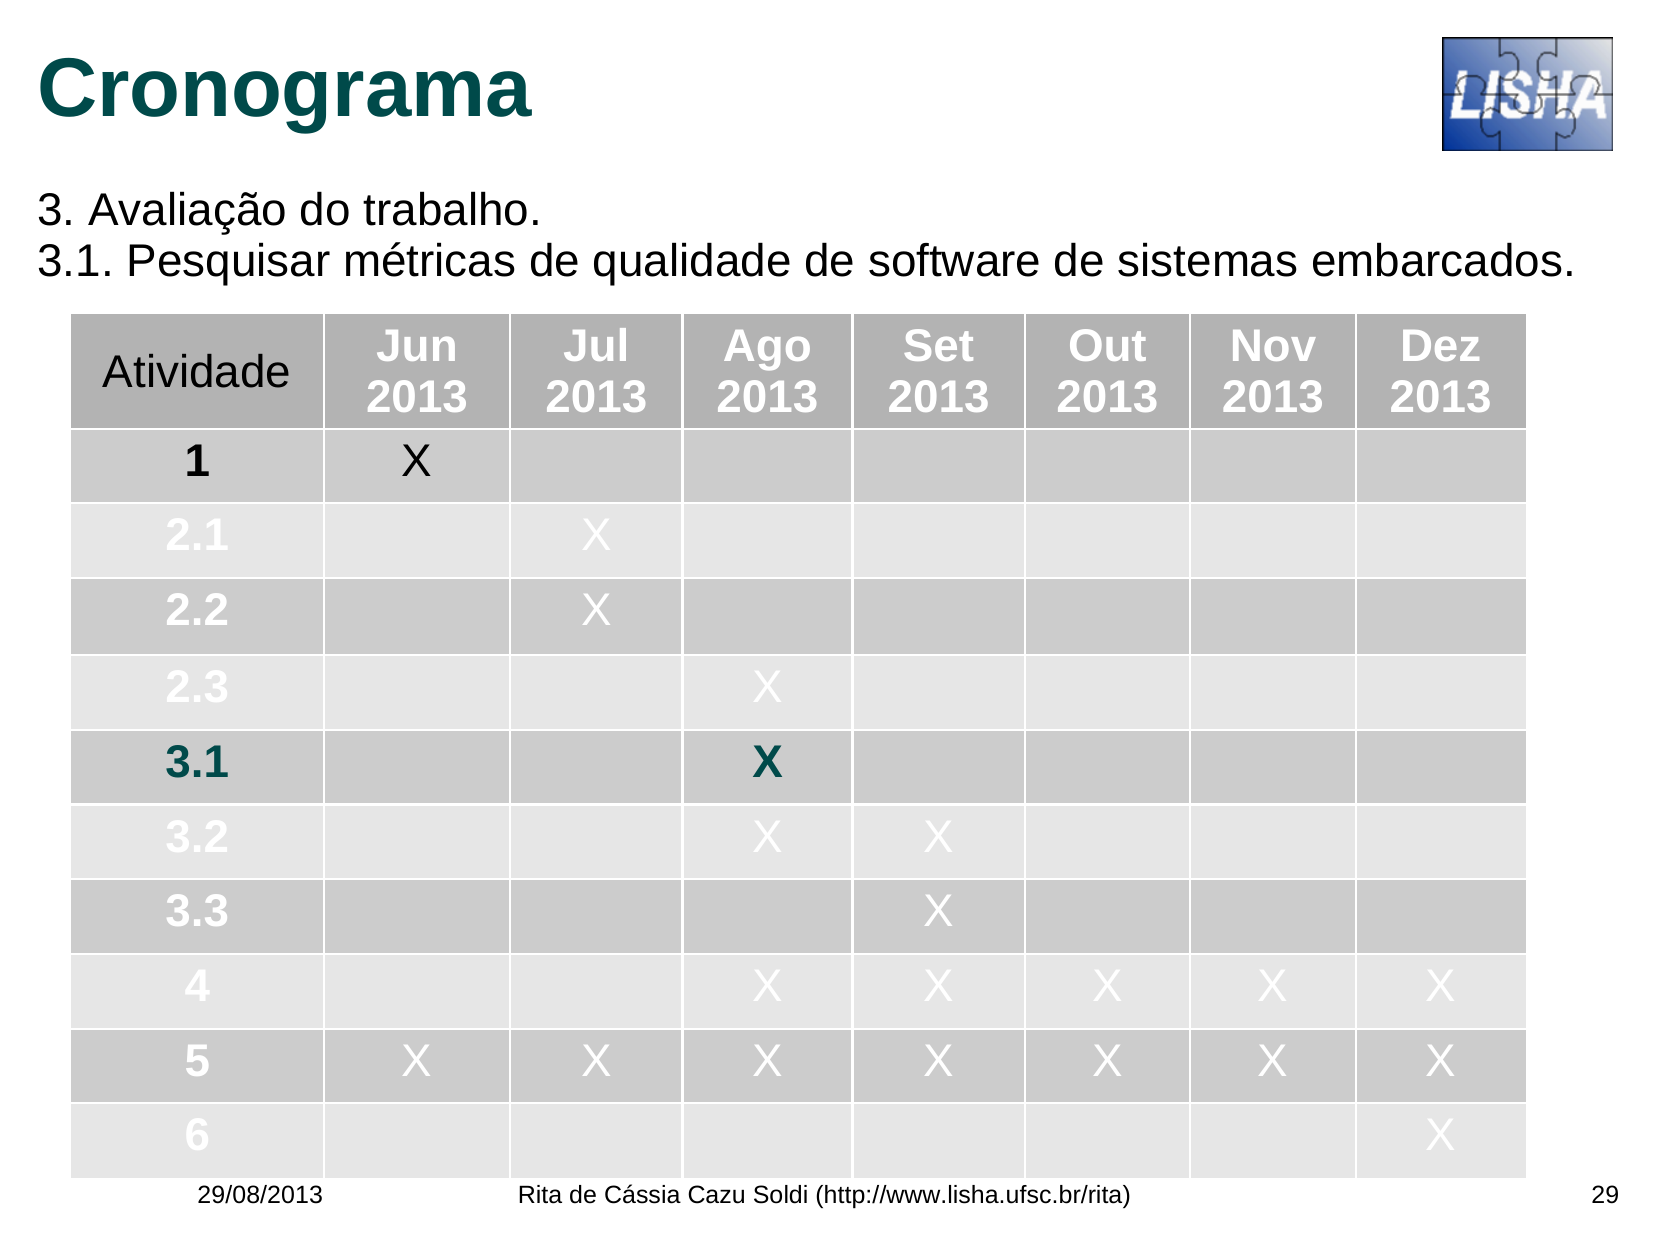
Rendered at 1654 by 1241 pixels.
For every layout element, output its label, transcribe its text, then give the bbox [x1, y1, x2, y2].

table_cell [511, 1104, 681, 1178]
table_cell [325, 880, 509, 953]
table_cell [684, 880, 851, 953]
table_header Nov 2013 [1191, 314, 1355, 428]
table_cell [1357, 880, 1526, 953]
table_cell [854, 504, 1024, 577]
table_cell 2.3 [71, 656, 323, 729]
table_cell [684, 579, 851, 654]
title Cronograma [37, 37, 1426, 151]
table_cell [325, 731, 509, 803]
table_cell [325, 504, 509, 577]
table_cell [1357, 430, 1526, 502]
table_cell [1026, 731, 1189, 803]
table_cell [1026, 806, 1189, 878]
table_cell X [1191, 955, 1355, 1028]
table_cell [854, 1104, 1024, 1178]
table_cell X [684, 806, 851, 878]
picture [1442, 37, 1613, 151]
table_cell [1191, 1104, 1355, 1178]
table_cell X [1026, 1030, 1189, 1102]
table_cell X [684, 731, 851, 803]
table_cell 3.2 [71, 806, 323, 878]
table_cell 1 [71, 430, 323, 502]
table_cell [684, 430, 851, 502]
table_cell [1191, 579, 1355, 654]
table_cell 2.1 [71, 504, 323, 577]
table_header Jul 2013 [511, 314, 681, 428]
table_cell [325, 806, 509, 878]
table_cell [1026, 656, 1189, 729]
table_cell [1357, 579, 1526, 654]
table_cell X [1357, 955, 1526, 1028]
table_cell X [684, 1030, 851, 1102]
table_cell [511, 806, 681, 878]
table_cell 3.1 [71, 731, 323, 803]
table_header Atividade [71, 314, 323, 428]
table_cell [1357, 656, 1526, 729]
table_cell [854, 731, 1024, 803]
table_cell X [854, 955, 1024, 1028]
table_cell [854, 579, 1024, 654]
table_cell [1026, 430, 1189, 502]
table_cell X [325, 430, 509, 502]
table_cell 2.2 [71, 579, 323, 654]
table_cell X [325, 1030, 509, 1102]
table_cell X [854, 1030, 1024, 1102]
table_cell [325, 955, 509, 1028]
table_cell [684, 1104, 851, 1178]
table_cell [1357, 731, 1526, 803]
table_header Dez 2013 [1357, 314, 1526, 428]
table_cell [1026, 880, 1189, 953]
table_cell [325, 579, 509, 654]
table_cell X [511, 1030, 681, 1102]
table_cell [511, 430, 681, 502]
table_cell X [684, 955, 851, 1028]
table_cell [1026, 1104, 1189, 1178]
table_cell [511, 955, 681, 1028]
table_cell [325, 656, 509, 729]
table_cell [1191, 731, 1355, 803]
table_cell [1191, 880, 1355, 953]
table_cell X [1191, 1030, 1355, 1102]
table_cell 4 [71, 955, 323, 1028]
table_cell [325, 1104, 509, 1178]
table_header Set 2013 [854, 314, 1024, 428]
table_cell X [1026, 955, 1189, 1028]
table_cell [854, 656, 1024, 729]
table_cell 6 [71, 1104, 323, 1178]
table_header Jun 2013 [325, 314, 509, 428]
table_cell X [511, 504, 681, 577]
table_cell [1026, 504, 1189, 577]
table_cell [854, 430, 1024, 502]
table_cell X [511, 579, 681, 654]
table_cell [511, 656, 681, 729]
table_cell X [1357, 1104, 1526, 1178]
table_cell 5 [71, 1030, 323, 1102]
table_cell [684, 504, 851, 577]
table_cell X [854, 880, 1024, 953]
table_cell [511, 731, 681, 803]
list 3. Avaliação do trabalho. 3.1. Pesquisar métricas de qualidade de software de sistemas embarcados. [37, 183, 1613, 298]
table_cell [1191, 656, 1355, 729]
table_header Out 2013 [1026, 314, 1189, 428]
table_cell [1191, 806, 1355, 878]
table_cell [511, 880, 681, 953]
table_cell X [854, 806, 1024, 878]
table_cell [1191, 504, 1355, 577]
table_cell [1026, 579, 1189, 654]
table_cell 3.3 [71, 880, 323, 953]
table_cell [1357, 806, 1526, 878]
table_cell [1191, 430, 1355, 502]
table_cell [1357, 504, 1526, 577]
table_cell X [684, 656, 851, 729]
table_header Ago 2013 [684, 314, 851, 428]
table_cell X [1357, 1030, 1526, 1102]
